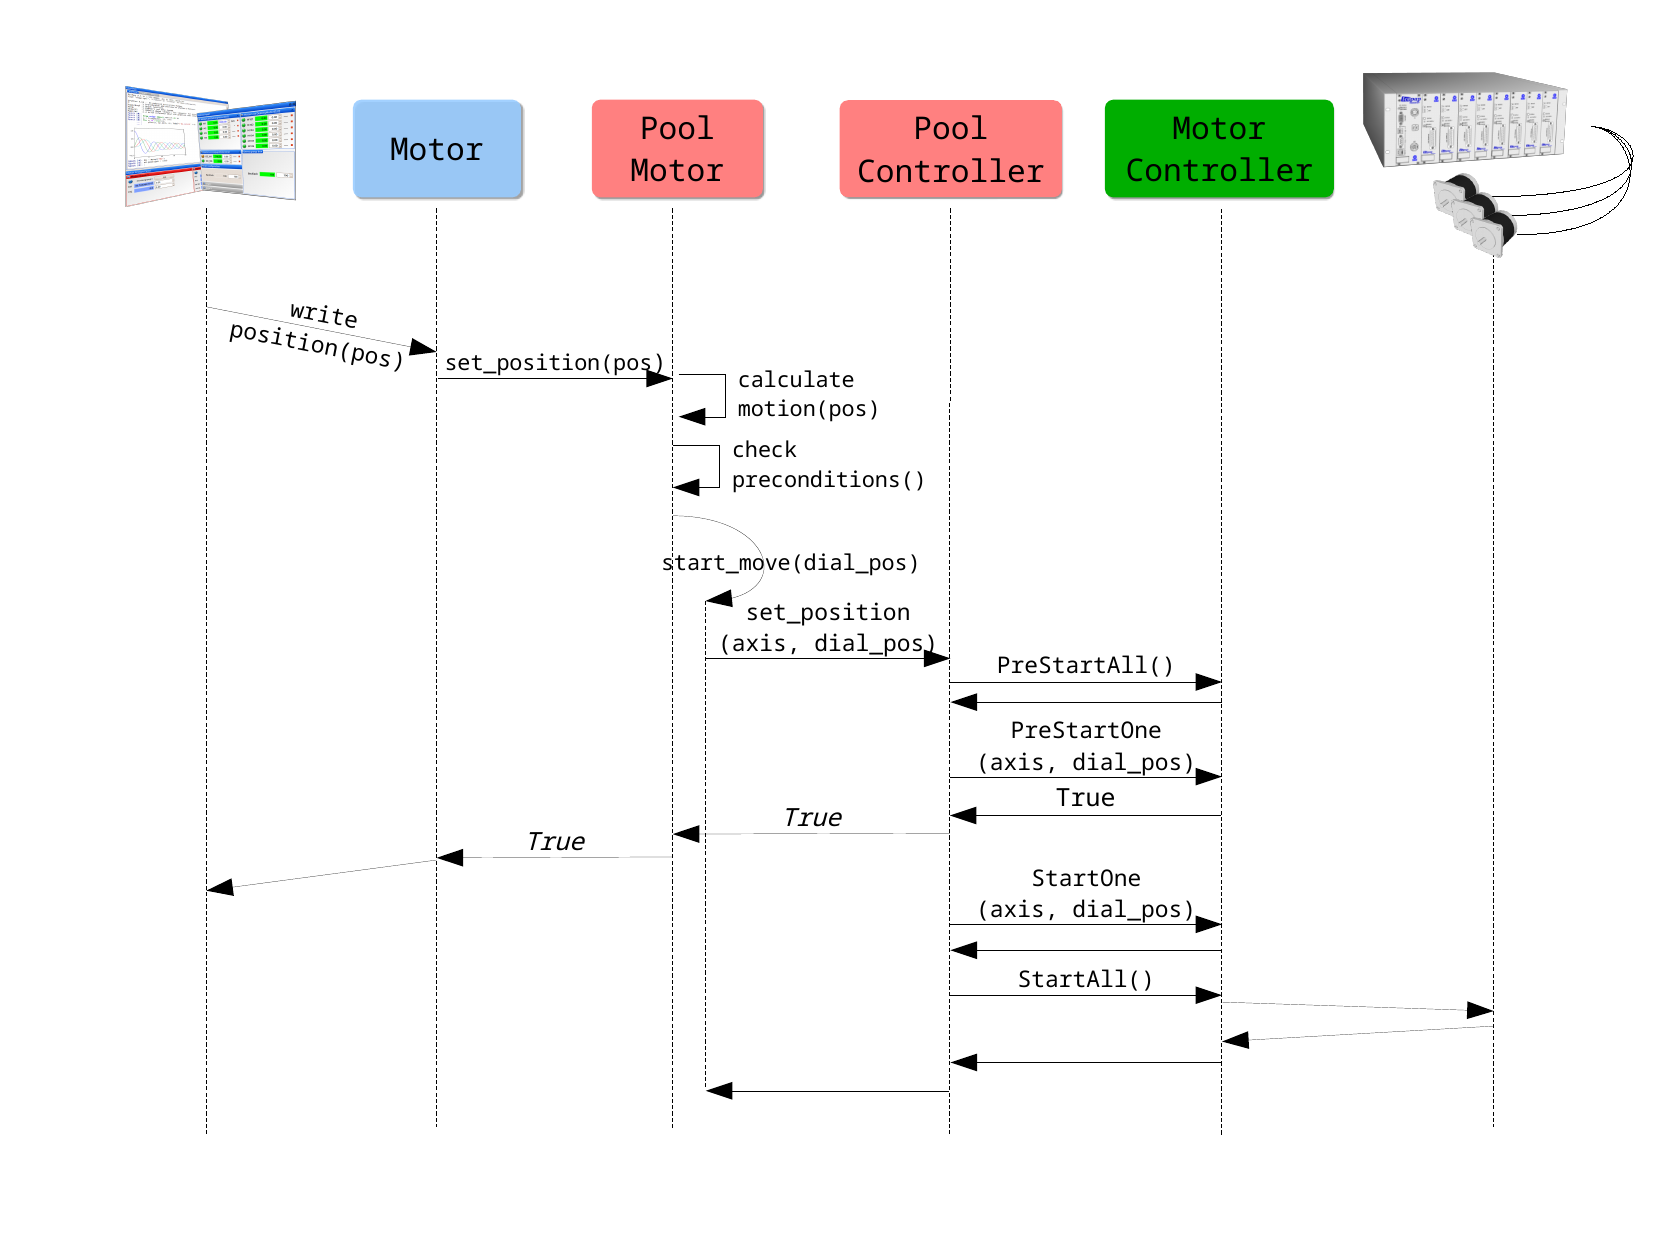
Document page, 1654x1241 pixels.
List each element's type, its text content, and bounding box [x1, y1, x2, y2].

picture [1364, 73, 1567, 167]
picture [1432, 173, 1518, 259]
text_box Pool Controller [839, 100, 1062, 198]
picture [114, 86, 296, 207]
text_box start_move(dial_pos) [646, 539, 1033, 580]
text_box Motor Controller [1104, 99, 1334, 198]
text_box Pool Motor [591, 99, 763, 198]
text_box calculate motion(pos) [723, 356, 954, 423]
text_box Motor [352, 99, 521, 198]
text_box check preconditions() [717, 427, 1017, 494]
